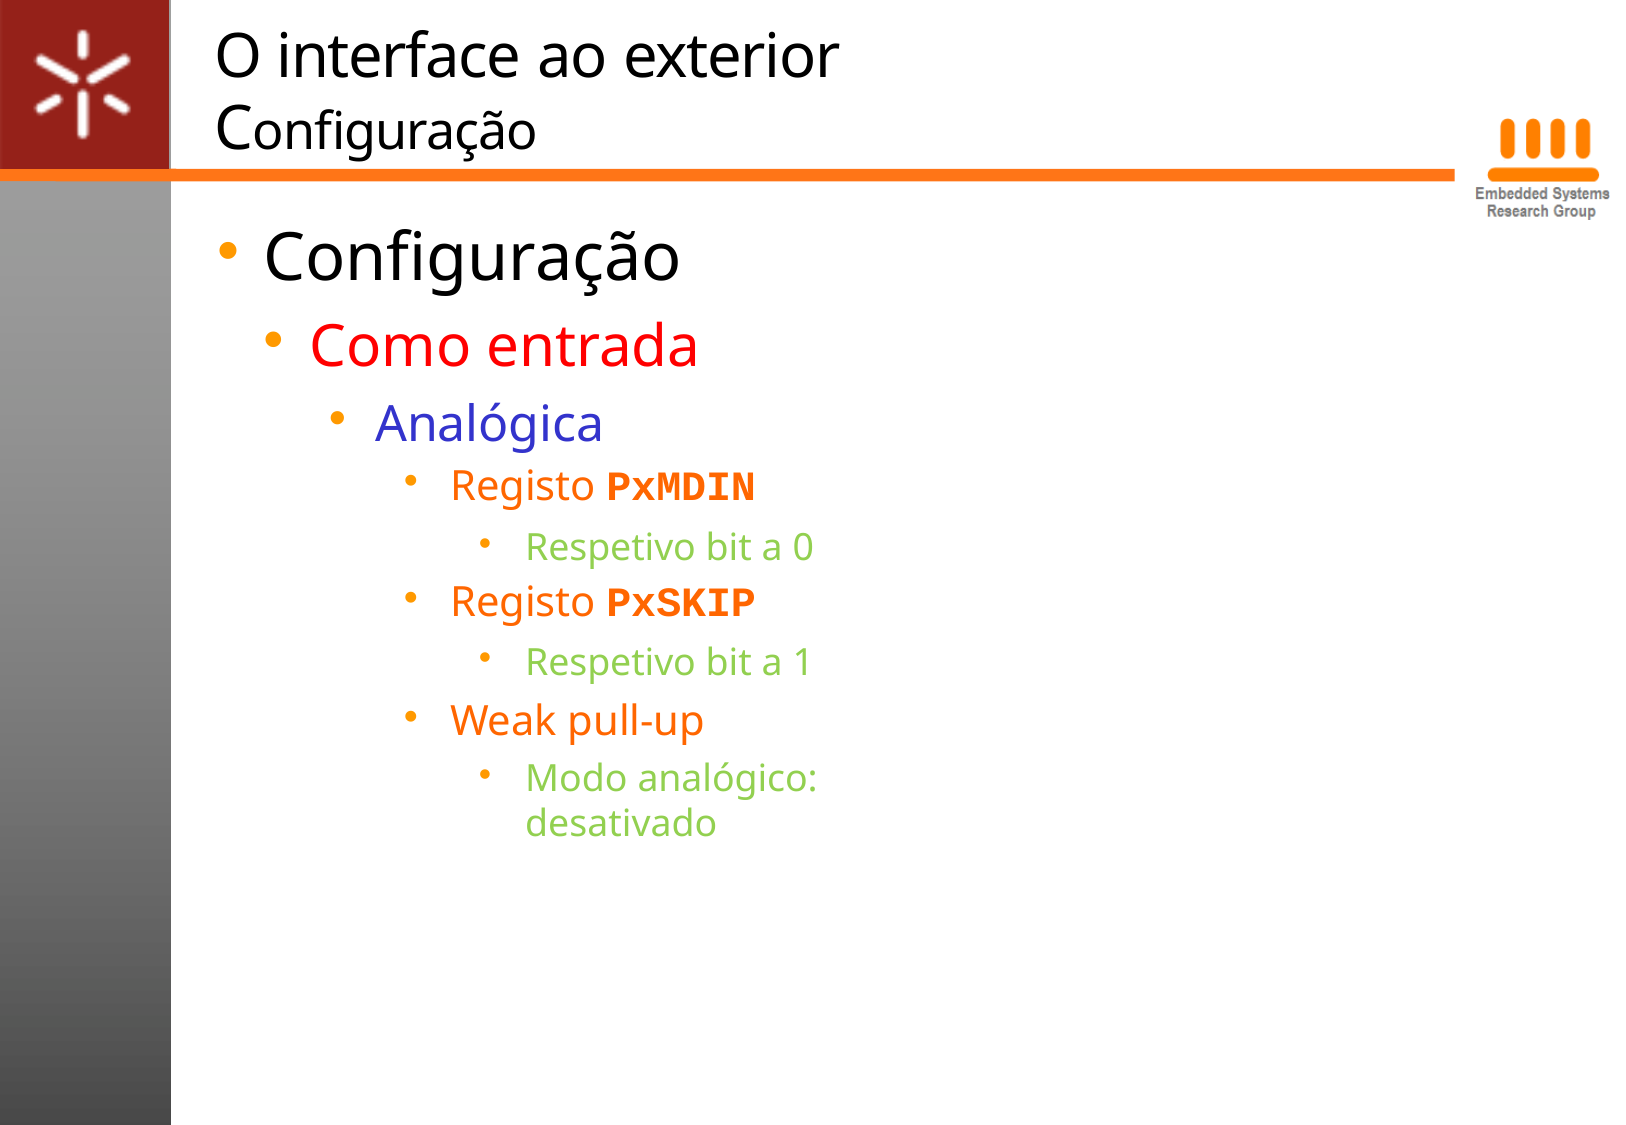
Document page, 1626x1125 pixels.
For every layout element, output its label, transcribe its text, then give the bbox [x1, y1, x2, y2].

picture [0, 0, 171, 169]
title O interface ao exterior Configuração [212, 16, 1016, 234]
picture [0, 182, 171, 1125]
picture [1475, 118, 1610, 220]
text_box Configuração Como entrada Analógica Registo PxMDIN Respetivo bit a 0 Registo PxSKIP Respetivo bit a 1 Weak pull-up Modo analógico: desativado [214, 196, 989, 845]
